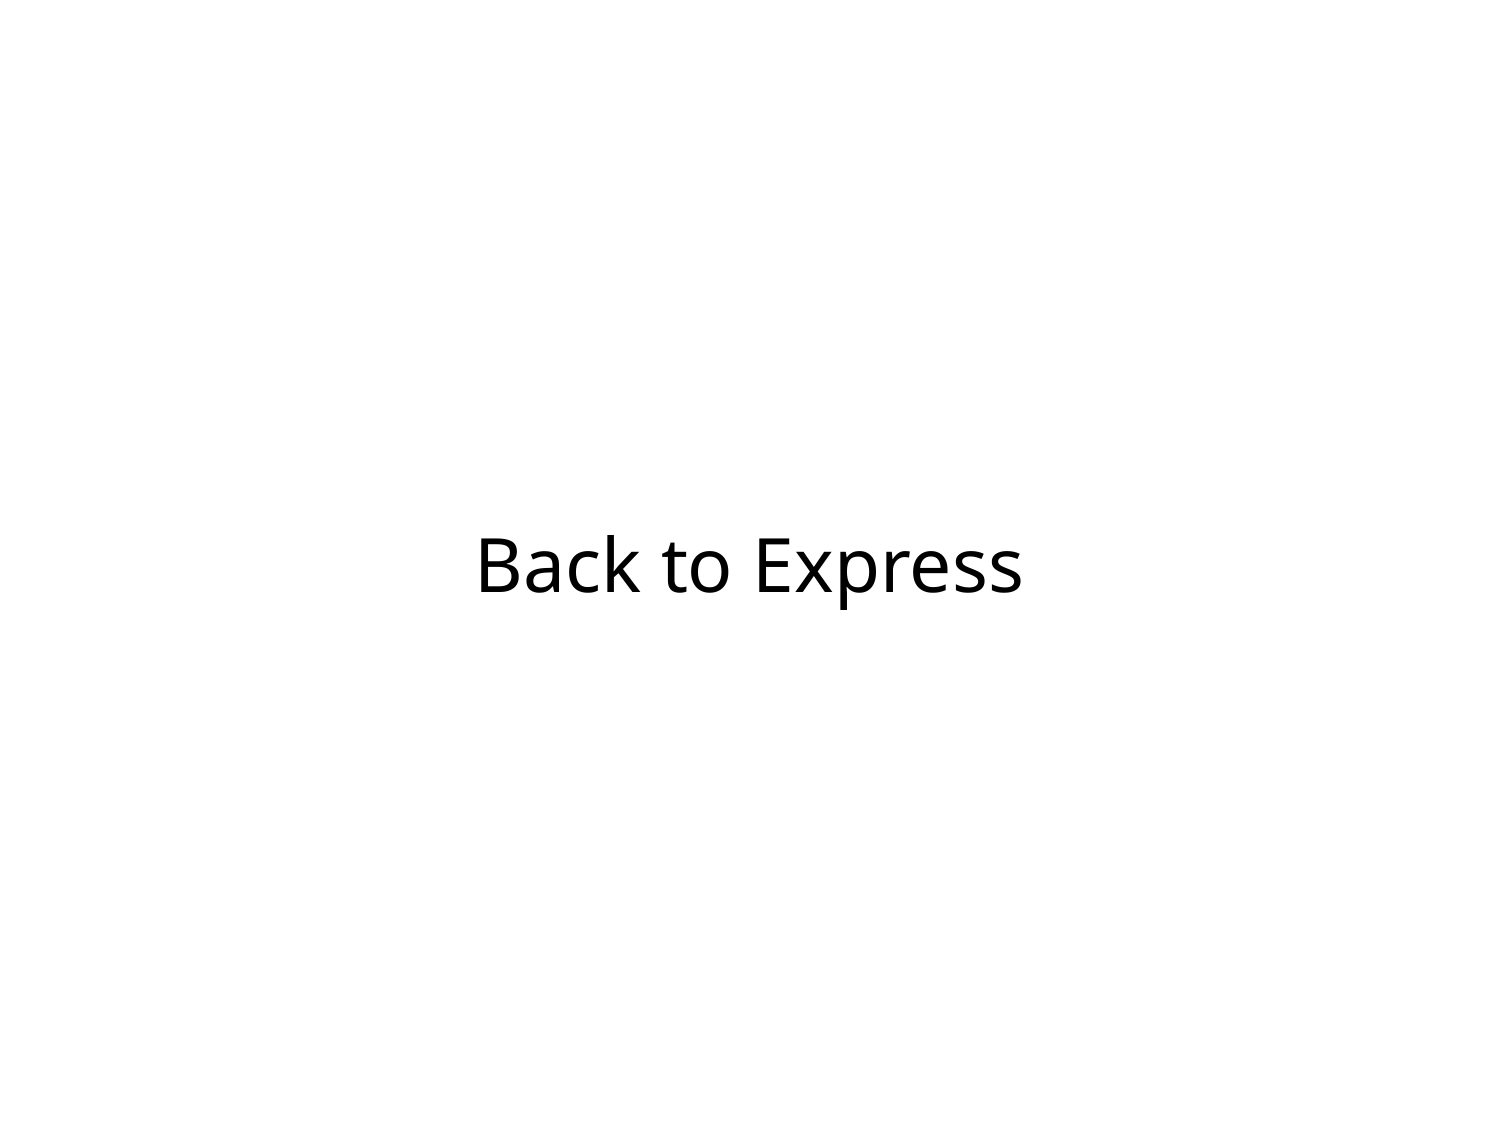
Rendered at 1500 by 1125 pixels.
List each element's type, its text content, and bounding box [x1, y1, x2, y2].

title Back to Express [51, 470, 1449, 655]
